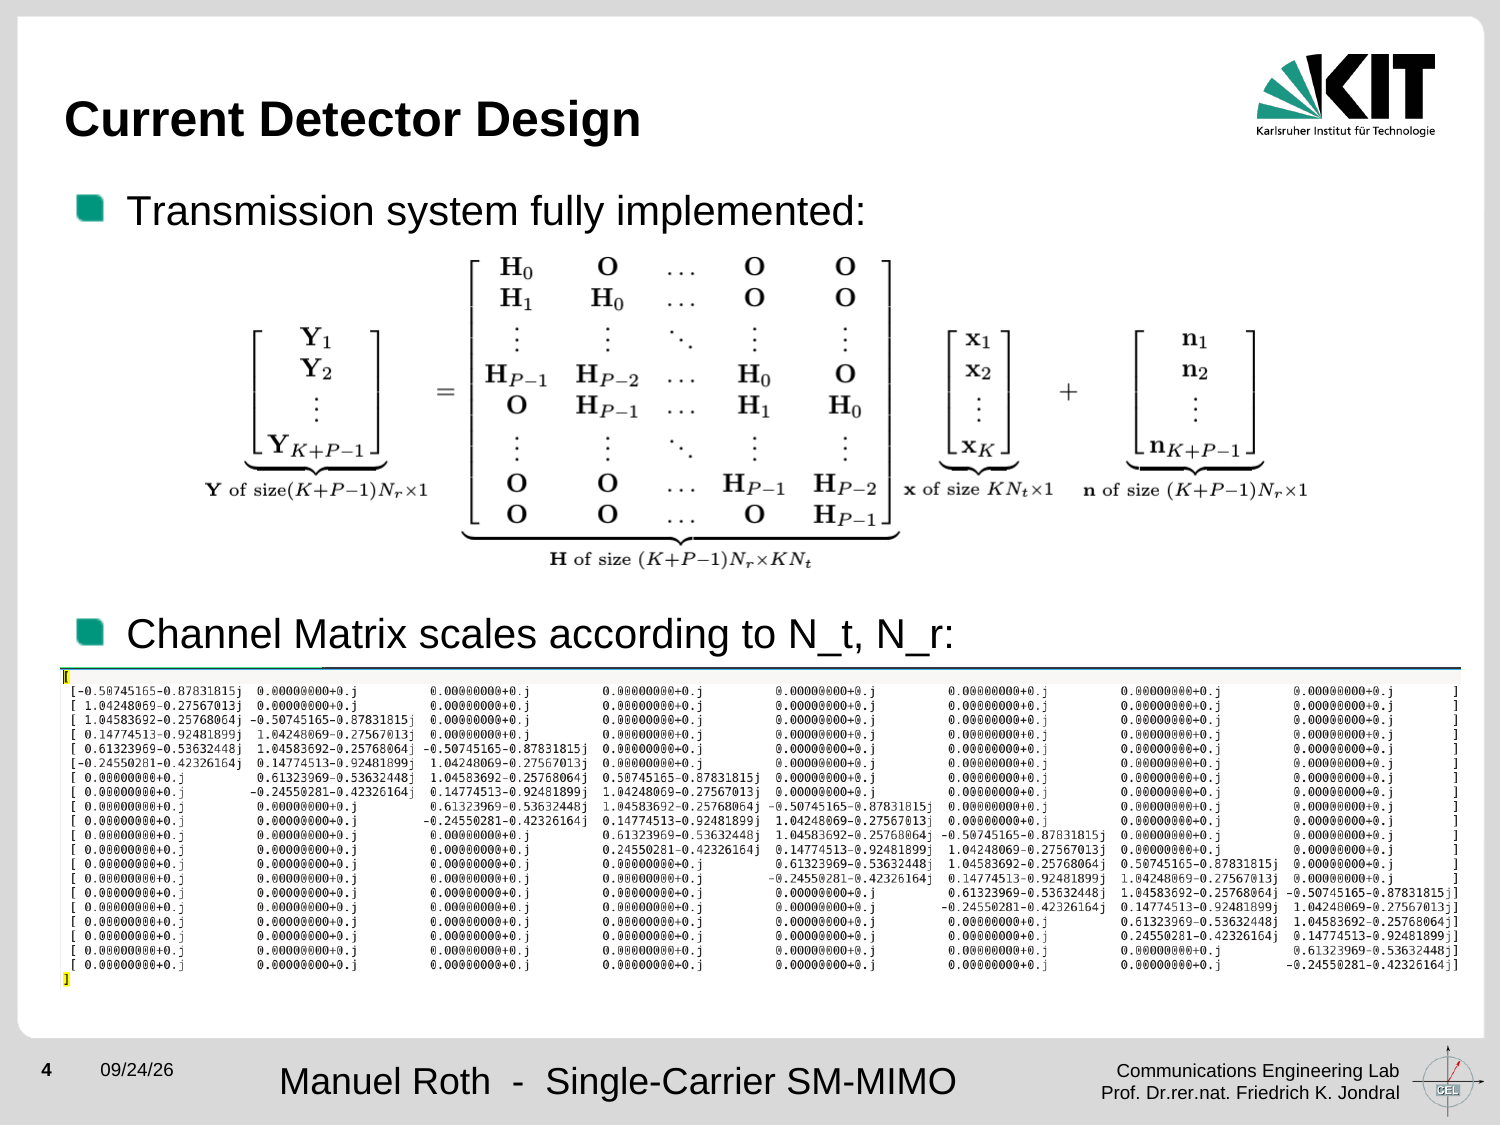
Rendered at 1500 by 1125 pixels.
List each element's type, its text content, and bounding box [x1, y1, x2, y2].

picture [0, 0, 1500, 1125]
title Current Detector Design [64, 54, 1198, 147]
text_box Transmission system fully implemented: Channel Matrix scales according to N_t, N_r: [75, 183, 1426, 979]
